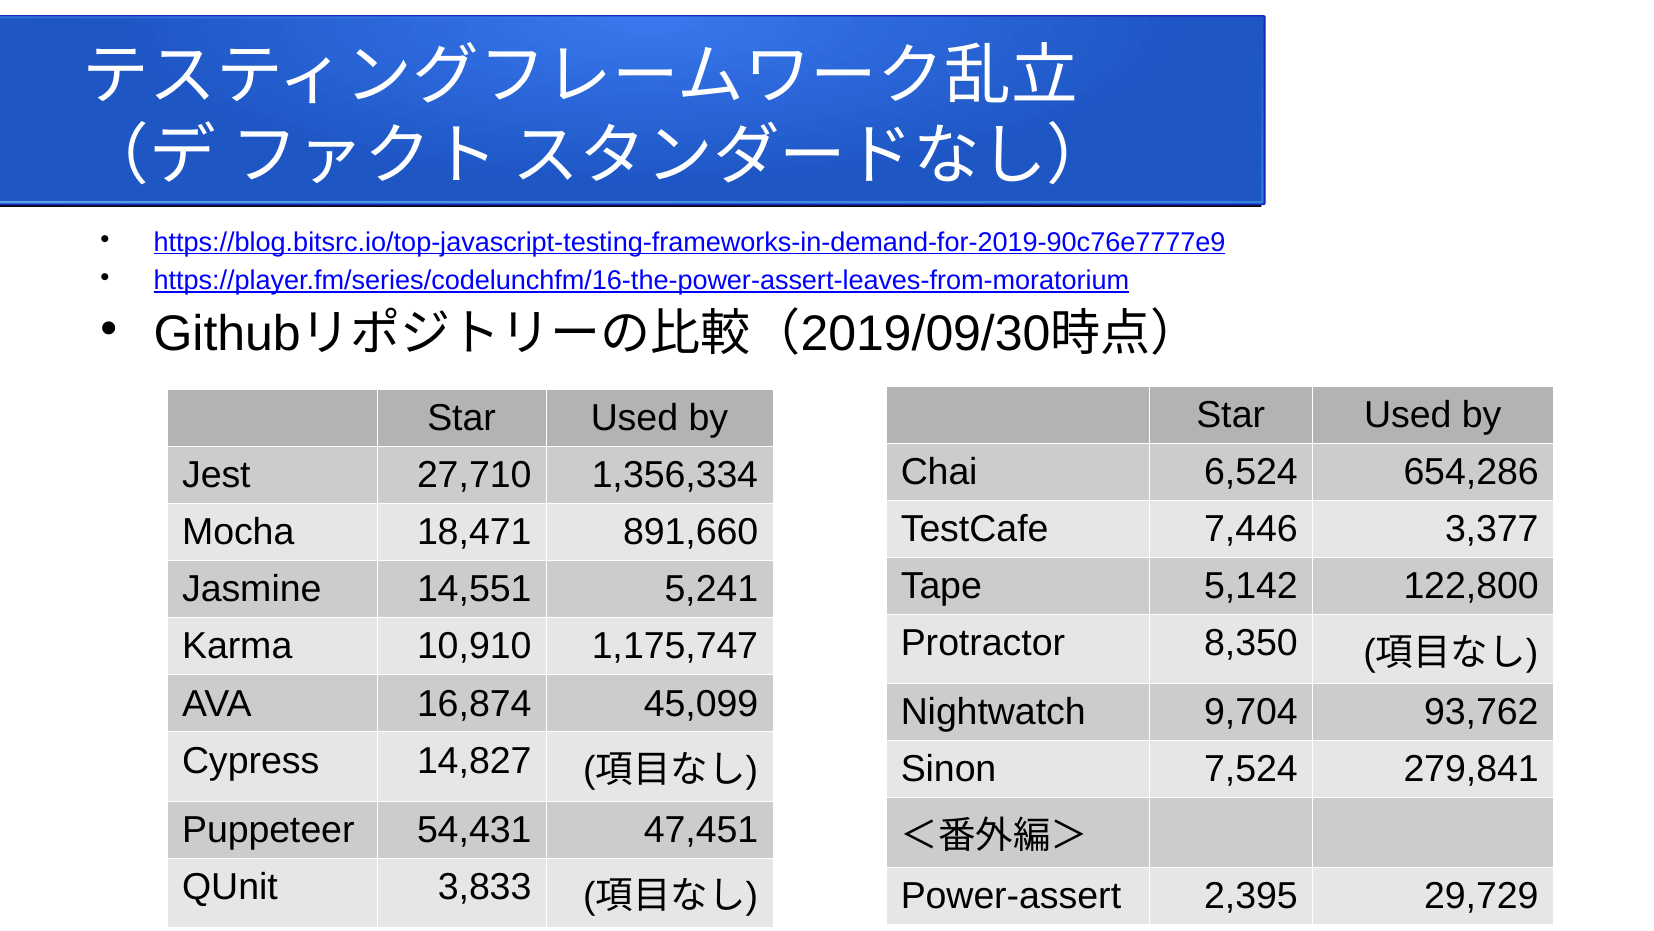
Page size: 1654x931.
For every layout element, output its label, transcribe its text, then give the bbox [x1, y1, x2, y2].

table_cell 654,286 [1313, 444, 1553, 500]
table_cell Jasmine [168, 561, 377, 617]
table_cell Tape [887, 558, 1149, 614]
table_cell 47,451 [547, 802, 773, 858]
table_cell 54,431 [378, 802, 546, 858]
table_header [887, 387, 1149, 443]
table_cell [1313, 798, 1553, 867]
table_cell QUnit [168, 859, 377, 927]
table_cell 45,099 [547, 675, 773, 731]
table_cell 122,800 [1313, 558, 1553, 614]
table_cell Protractor [887, 615, 1149, 683]
table_cell 16,874 [378, 675, 546, 731]
table_cell 5,241 [547, 561, 773, 617]
table_cell 7,446 [1150, 501, 1312, 557]
picture [0, 13, 1269, 211]
table_cell 1,175,747 [547, 618, 773, 674]
table_cell (項目なし) [547, 732, 773, 801]
table_cell 3,377 [1313, 501, 1553, 557]
table_cell 5,142 [1150, 558, 1312, 614]
table_cell Karma [168, 618, 377, 674]
table_cell Jest [168, 447, 377, 503]
table_cell (項目なし) [1313, 615, 1553, 683]
table_cell 3,833 [378, 859, 546, 927]
table_cell 14,551 [378, 561, 546, 617]
table_cell AVA [168, 675, 377, 731]
table_cell Nightwatch [887, 684, 1149, 740]
table_cell 1,356,334 [547, 447, 773, 503]
table_cell Mocha [168, 504, 377, 560]
table_cell 27,710 [378, 447, 546, 503]
table_header Used by [547, 390, 773, 446]
table_cell 891,660 [547, 504, 773, 560]
table_cell (項目なし) [547, 859, 773, 927]
table_cell 2,395 [1150, 868, 1312, 924]
table_cell ＜番外編＞ [887, 798, 1149, 867]
table_cell TestCafe [887, 501, 1149, 557]
text_box テスティングフレームワーク乱立 （デ ファクト スタンダードなし） [82, 35, 1235, 189]
table_header [168, 390, 377, 446]
text_box https://blog.bitsrc.io/top-javascript-testing-frameworks-in-demand-for-2019-90c76e7777e9 https://player.fm/series/codelunchfm/16-the-power-assert-leaves-from-moratorium Githubリポジトリーの比較（2019/09/30時点） [82, 224, 1571, 390]
table_cell Cypress [168, 732, 377, 801]
table_cell 279,841 [1313, 741, 1553, 797]
table_header Used by [1313, 387, 1553, 443]
table_cell [1150, 798, 1312, 867]
table_cell 18,471 [378, 504, 546, 560]
table_cell Sinon [887, 741, 1149, 797]
table_cell 10,910 [378, 618, 546, 674]
table_cell 6,524 [1150, 444, 1312, 500]
table_cell Puppeteer [168, 802, 377, 858]
table_header Star [1150, 387, 1312, 443]
table_header Star [378, 390, 546, 446]
table_cell 7,524 [1150, 741, 1312, 797]
table_cell 9,704 [1150, 684, 1312, 740]
table_cell 14,827 [378, 732, 546, 801]
table_cell Chai [887, 444, 1149, 500]
table_cell Power-assert [887, 868, 1149, 924]
table_cell 8,350 [1150, 615, 1312, 683]
table_cell 29,729 [1313, 868, 1553, 924]
table_cell 93,762 [1313, 684, 1553, 740]
